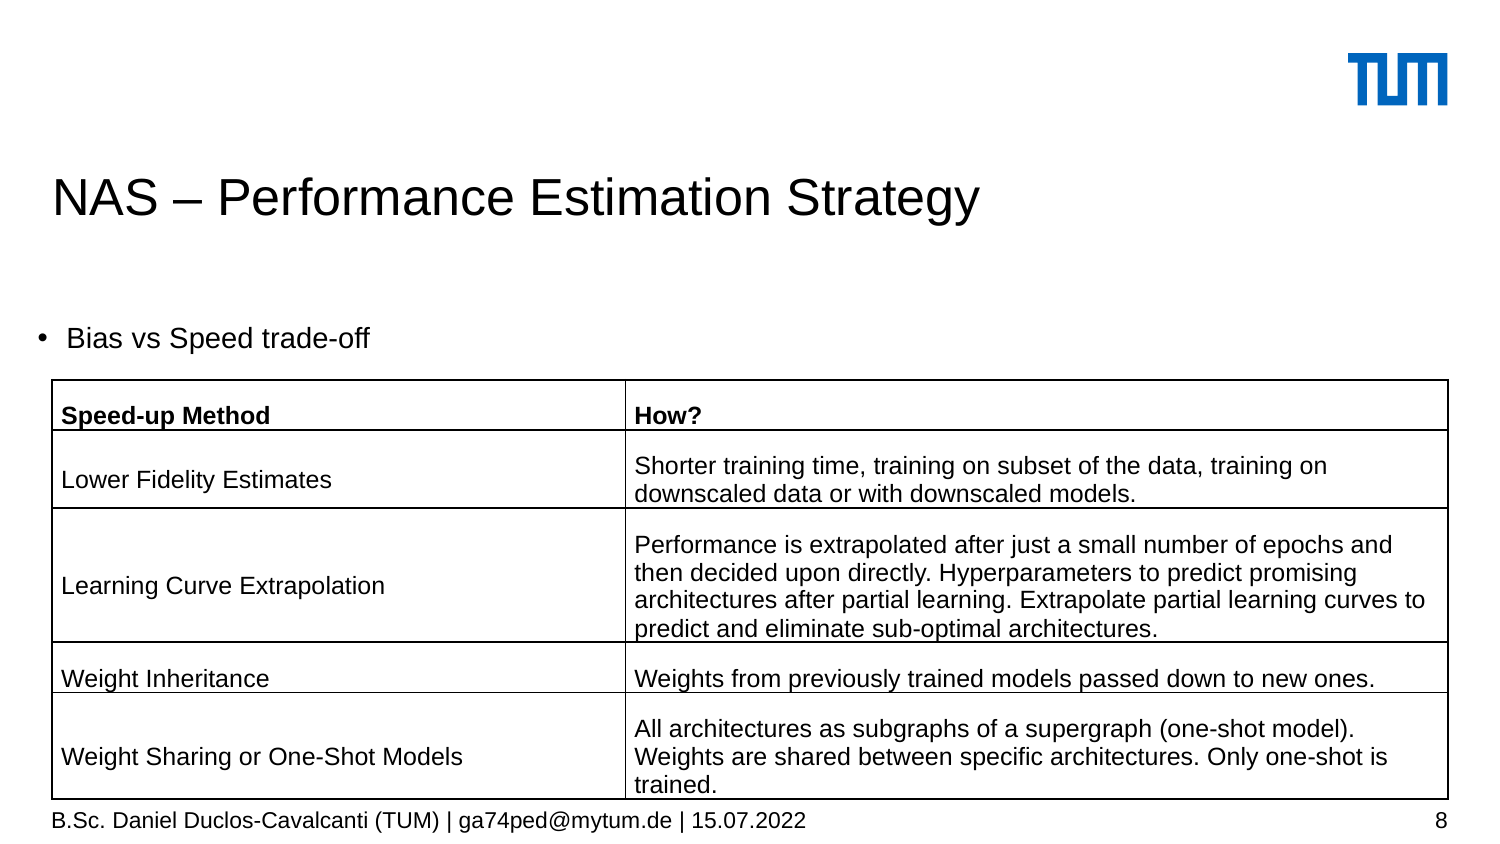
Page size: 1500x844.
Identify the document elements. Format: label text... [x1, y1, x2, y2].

table_cell Weight Inheritance [53, 643, 625, 692]
table_cell Performance is extrapolated after just a small number of epochs and then decided upon directly. Hyperparameters to predict promising architectures after partial learning. Extrapolate partial learning curves to predict and eliminate sub-optimal architectures. [626, 509, 1447, 641]
table_cell Lower Fidelity Estimates [53, 431, 625, 507]
table_header How? [626, 381, 1447, 429]
footer B.Sc. Daniel Duclos-Cavalcanti (TUM) | ga74ped@mytum.de | 15.07.2022 [51, 800, 1112, 842]
table_cell All architectures as subgraphs of a supergraph (one-shot model). Weights are shared between specific architectures. Only one-shot is trained. [626, 693, 1447, 798]
table_header Speed-up Method [53, 381, 625, 429]
table_cell Learning Curve Extrapolation [53, 509, 625, 641]
table_cell Weight Sharing or One-Shot Models [53, 693, 625, 798]
table_cell Shorter training time, training on subset of the data, training on downscaled data or with downscaled models. [626, 431, 1447, 507]
title NAS – Performance Estimation Strategy [52, 159, 1449, 227]
table_cell Weights from previously trained models passed down to new ones. [626, 643, 1447, 692]
list Bias vs Speed trade-off [37, 279, 1434, 788]
slide_number <number> [1112, 800, 1448, 842]
